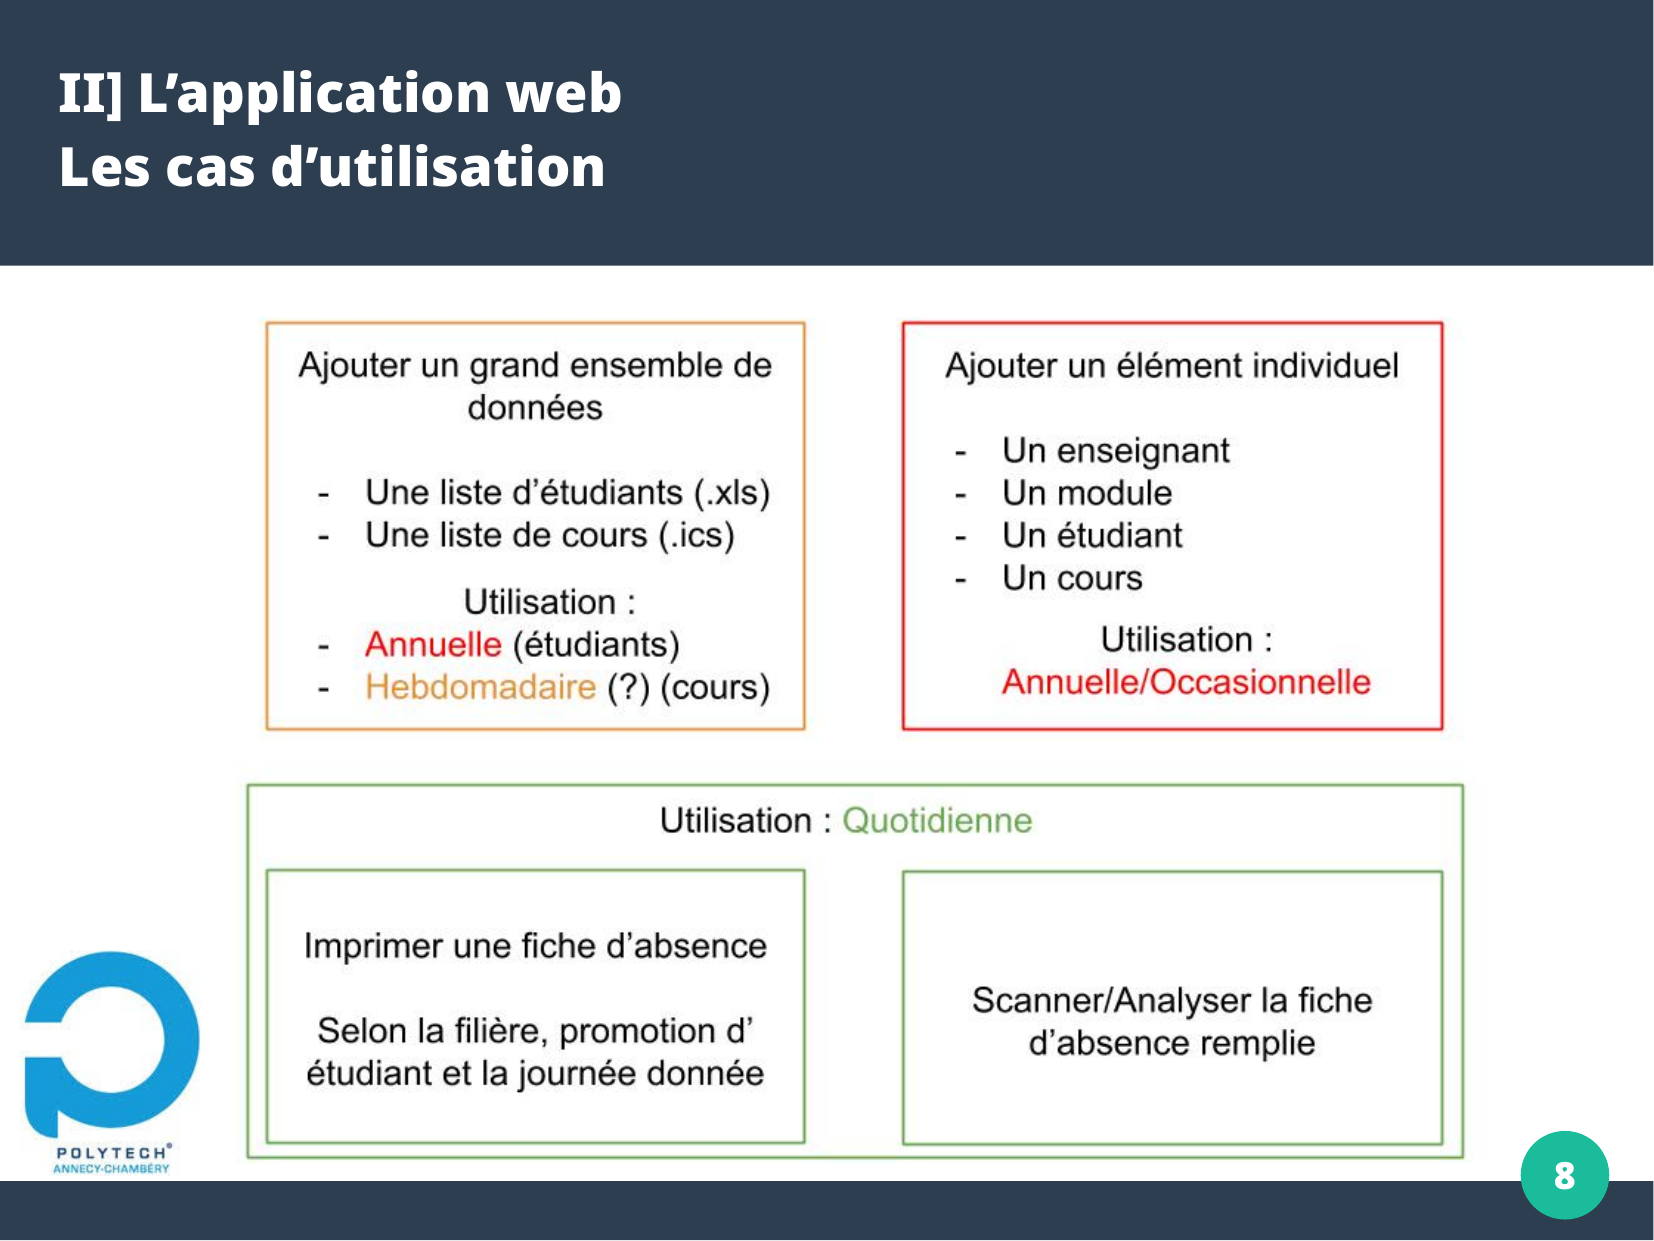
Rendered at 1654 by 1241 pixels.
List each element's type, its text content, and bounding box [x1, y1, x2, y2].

title II] L’application web Les cas d’utilisation [59, 49, 1595, 207]
picture [0, 271, 1492, 1179]
